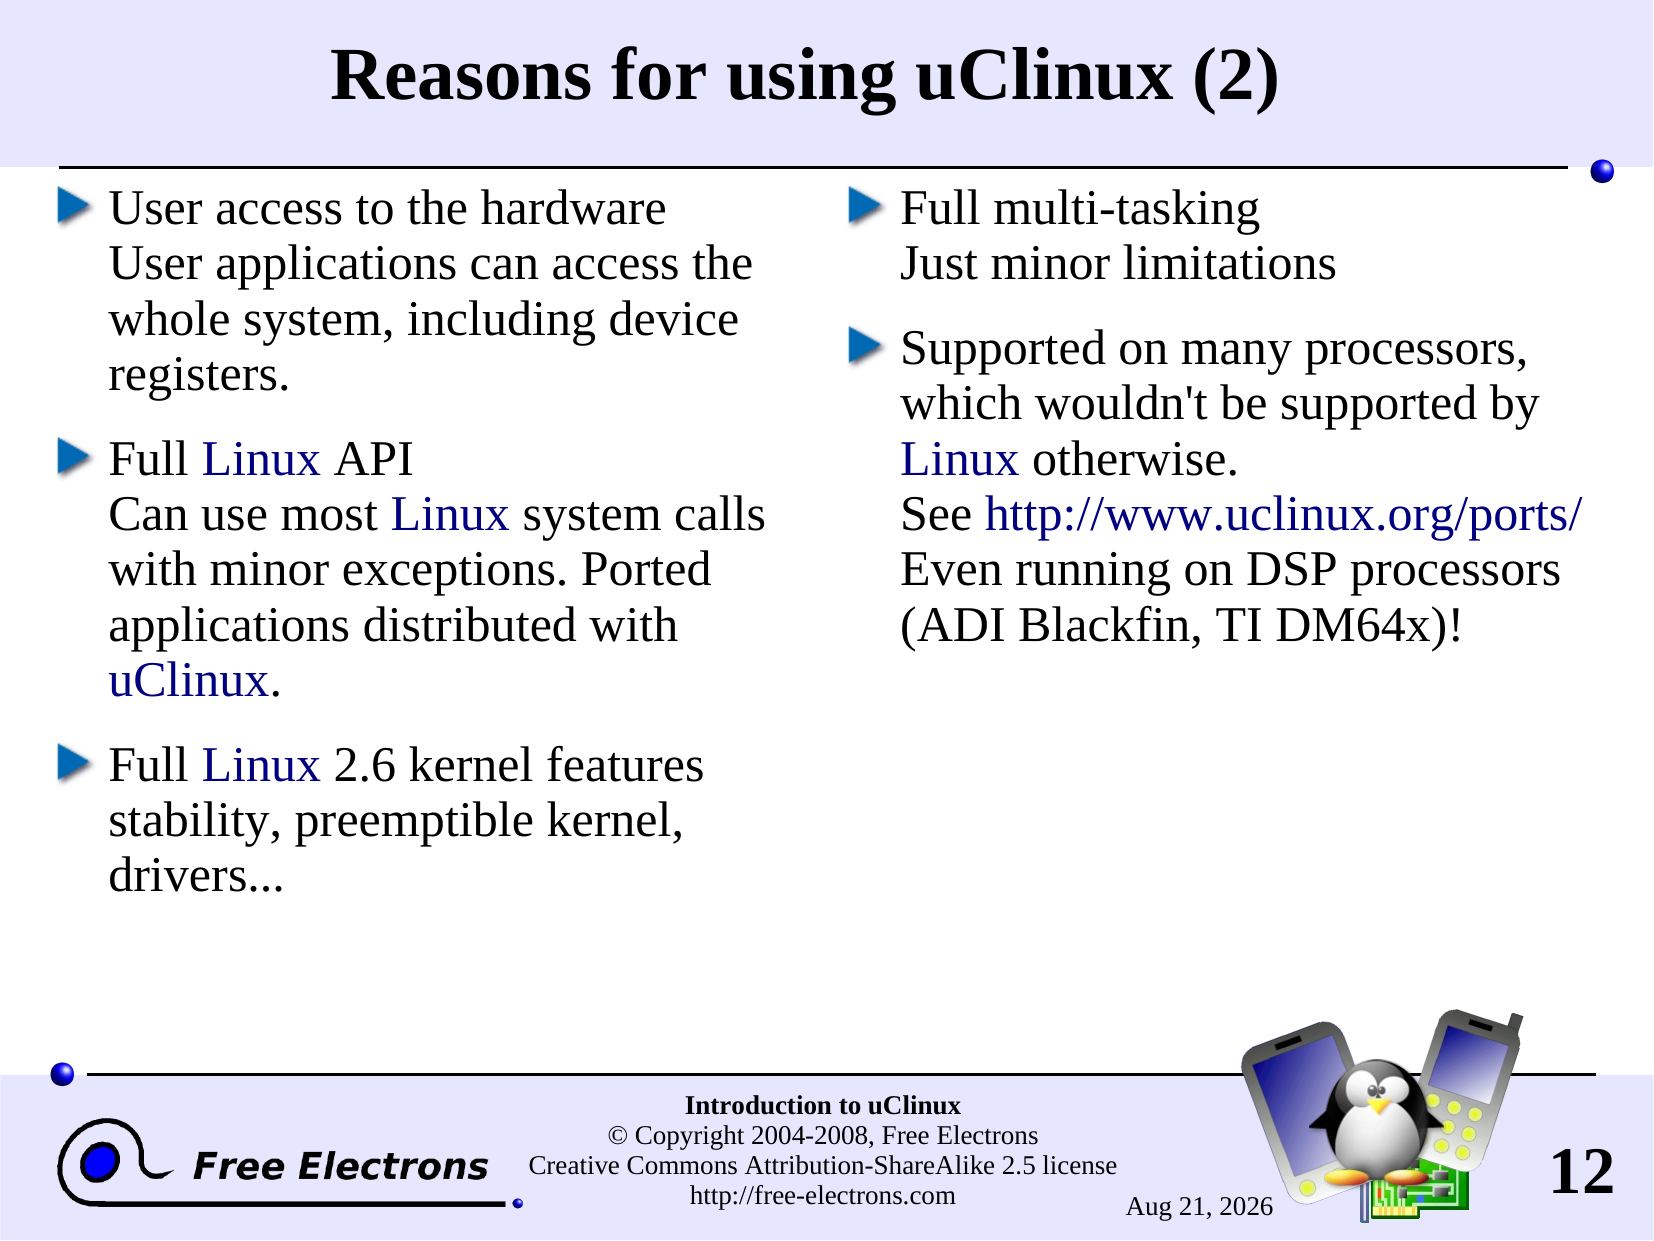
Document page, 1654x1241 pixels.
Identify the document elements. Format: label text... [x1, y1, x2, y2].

list Full multi-tasking Just minor limitations Supported on many processors, which wouldn't be supported by Linux otherwise. See http://www.uclinux.org/ports/ Even running on DSP processors (ADI Blackfin, TI DM64x)! [829, 180, 1601, 1055]
list User access to the hardware User applications can access the whole system, including device registers. Full Linux API Can use most Linux system calls with minor exceptions. Ported applications distributed with uClinux. Full Linux 2.6 kernel features stability, preemptible kernel, drivers... [37, 180, 803, 1165]
title Reasons for using uClinux (2) [60, 25, 1551, 124]
picture [50, 1165, 527, 1216]
picture [1227, 1055, 1525, 1241]
